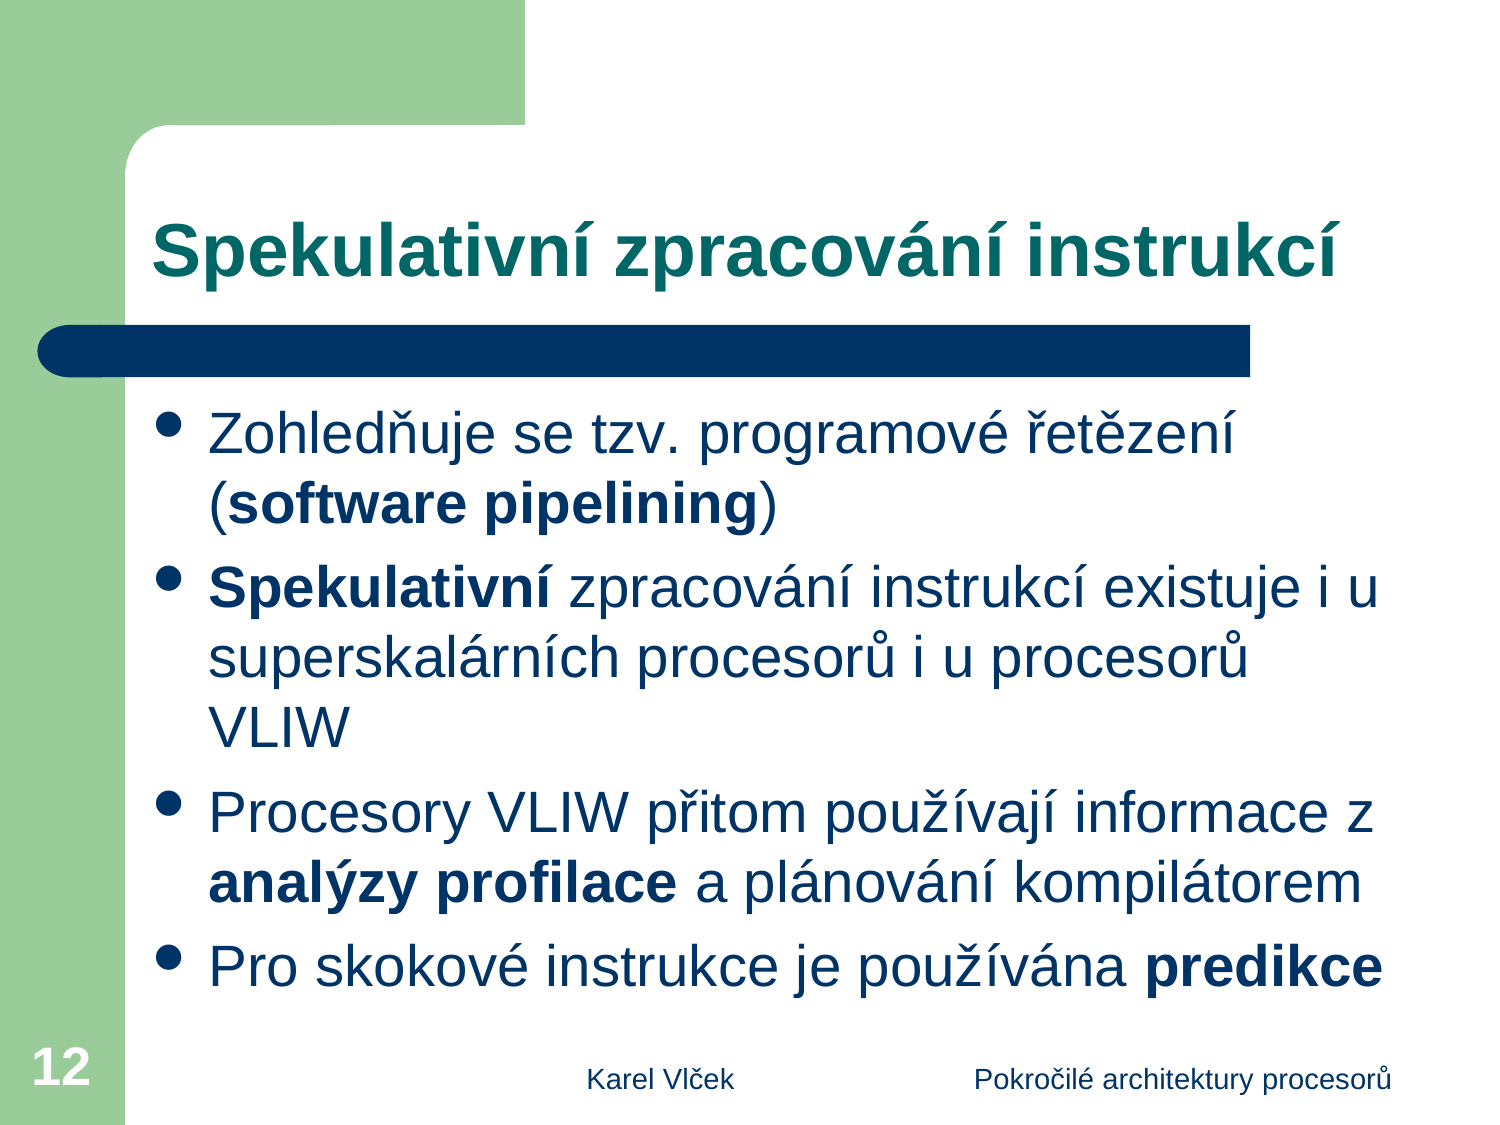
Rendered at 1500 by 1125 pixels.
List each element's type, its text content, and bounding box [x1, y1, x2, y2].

title Spekulativní zpracování instrukcí [136, 136, 1414, 301]
list Zohledňuje se tzv. programové řetězení (software pipelining) Spekulativní zpracování instrukcí existuje i u superskalárních procesorů i u procesorů VLIW Procesory VLIW přitom používají informace z analýzy profilace a plánování kompilátorem Pro skokové instrukce je používána predikce [137, 387, 1400, 1007]
